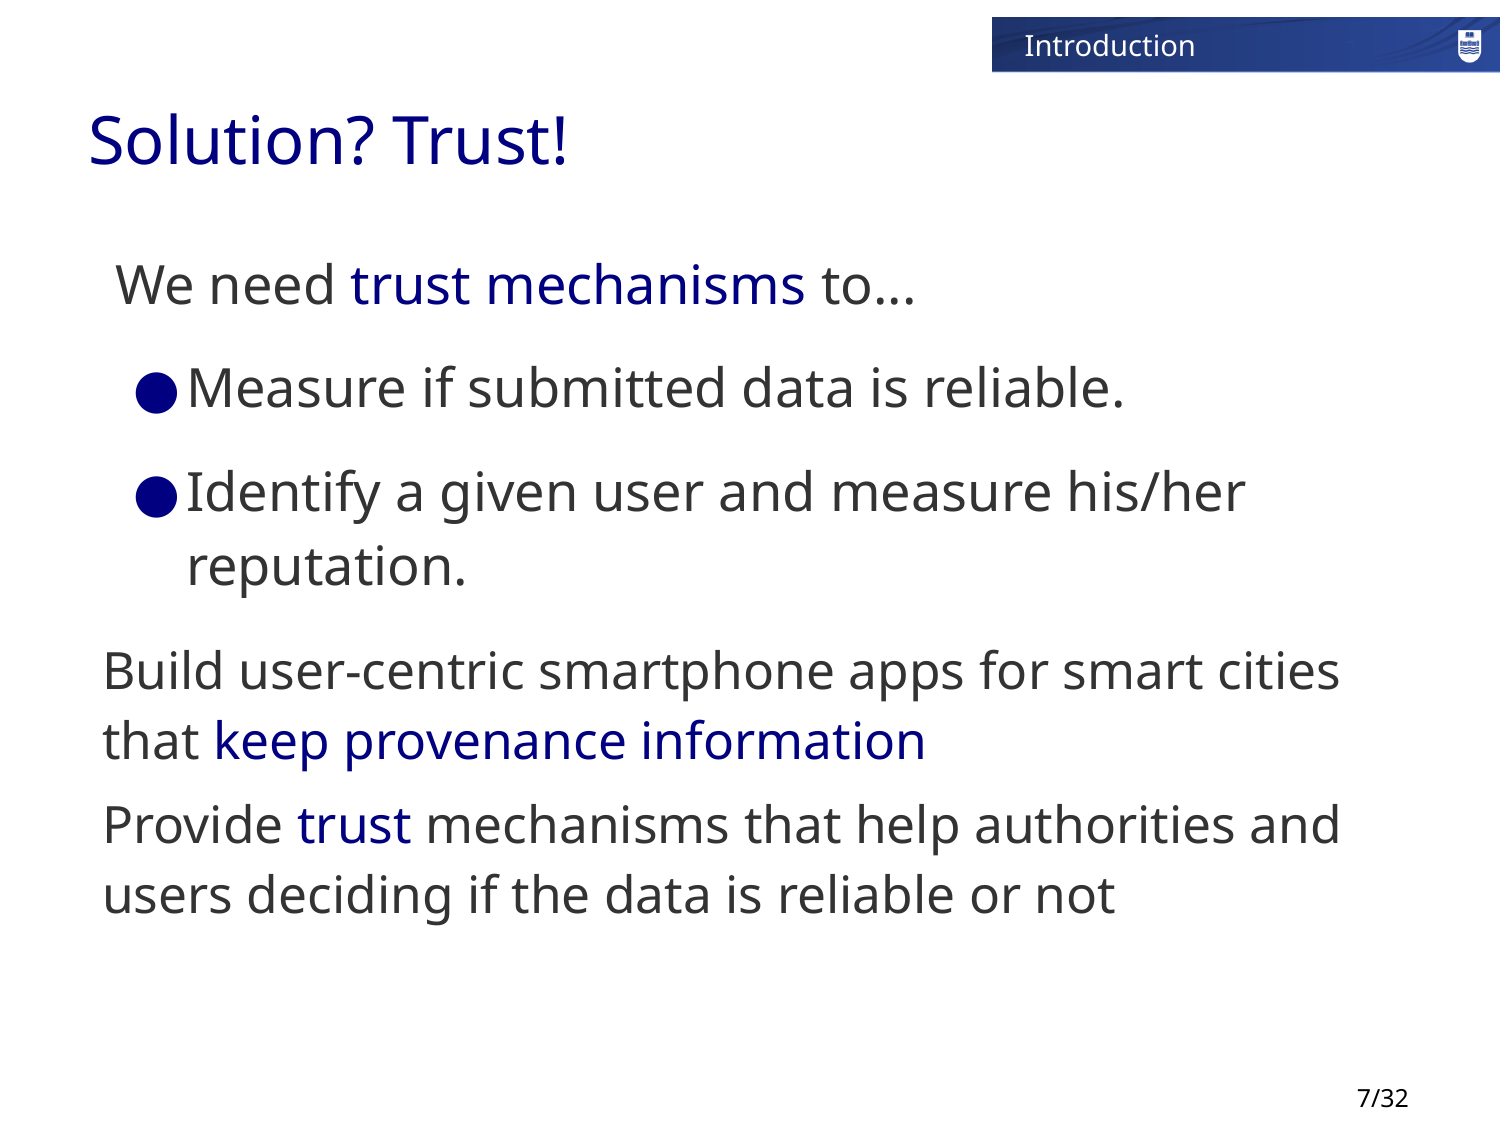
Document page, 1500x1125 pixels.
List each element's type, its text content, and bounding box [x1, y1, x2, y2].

list We need trust mechanisms to... Measure if submitted data is reliable. Identify a given user and measure his/her reputation. [100, 238, 1495, 1016]
title Solution? Trust! [2, 99, 1365, 177]
picture [992, 17, 1500, 73]
text_box Provide trust mechanisms that help authorities and users deciding if the data is reliable or not [102, 788, 1422, 929]
text_box Build user-centric smartphone apps for smart cities that keep provenance information [102, 634, 1422, 776]
text_box Introduction [1009, 17, 1483, 67]
